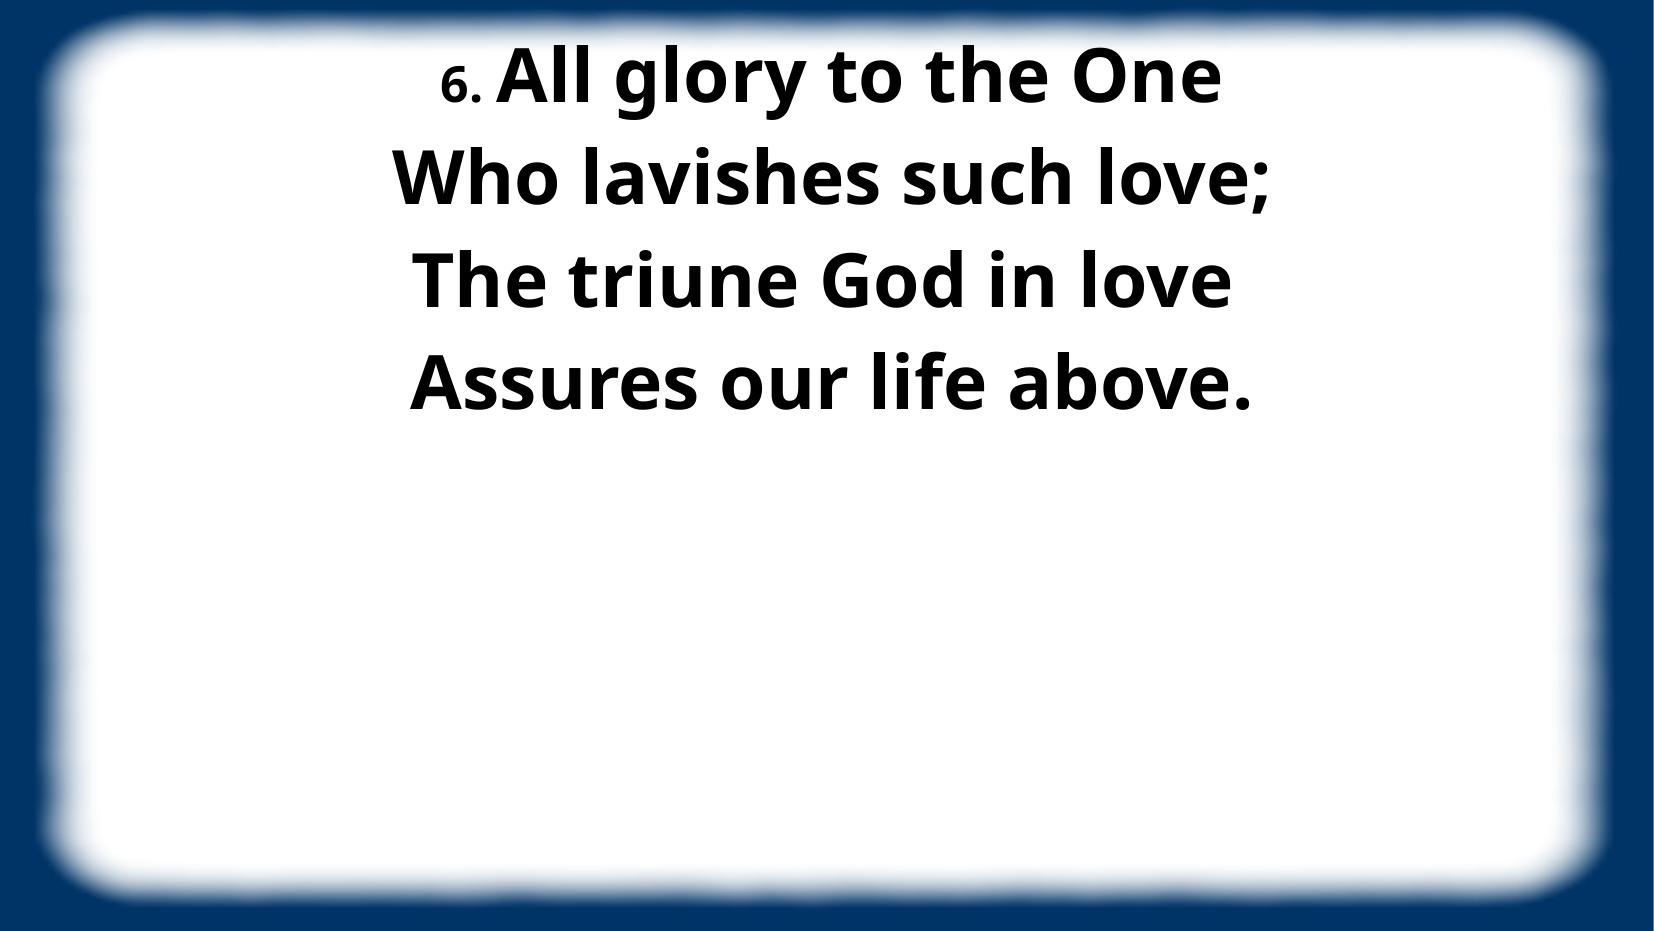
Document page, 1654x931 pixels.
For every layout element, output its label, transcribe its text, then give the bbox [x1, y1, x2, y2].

text_box 6. All glory to the One Who lavishes such love; The triune God in love Assures our life above. [90, 15, 1576, 428]
picture [0, 0, 1654, 931]
